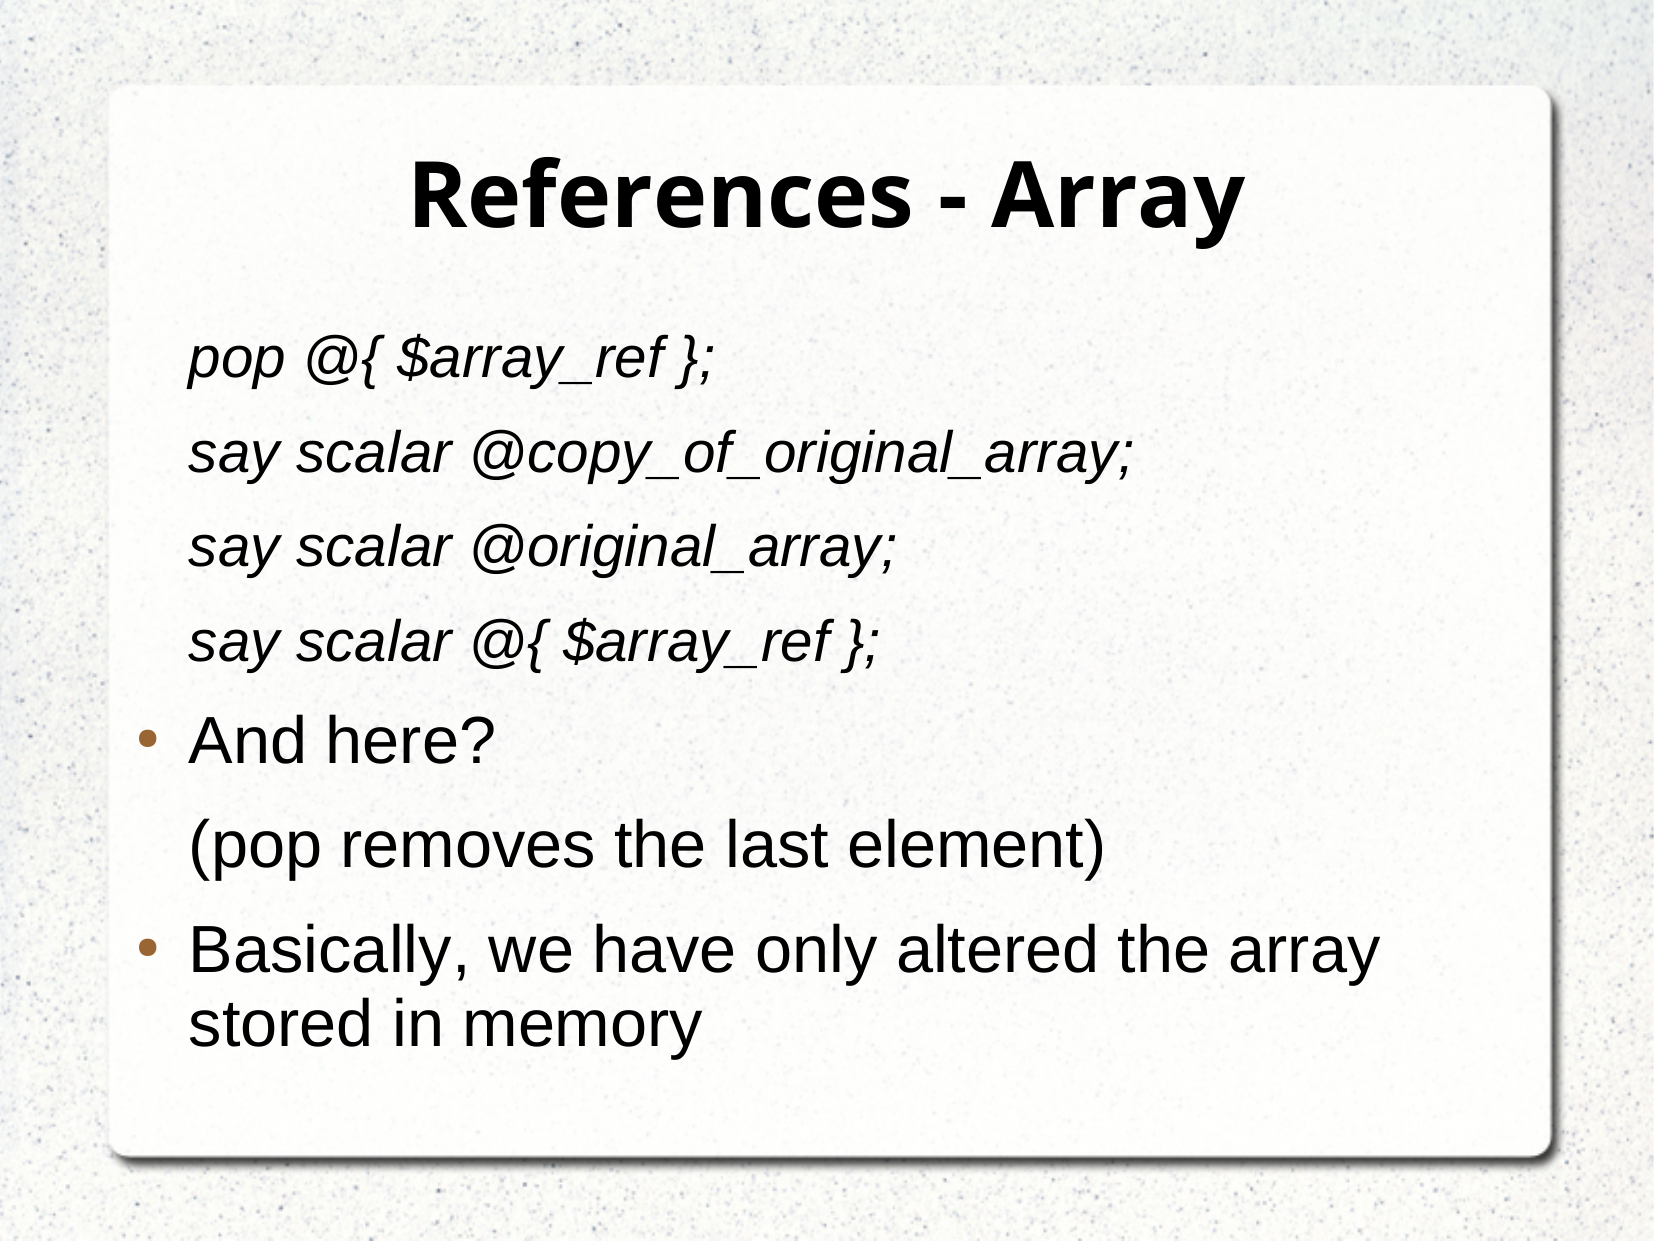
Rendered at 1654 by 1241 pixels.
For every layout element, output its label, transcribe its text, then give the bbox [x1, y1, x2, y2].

title References - Array [118, 88, 1536, 296]
list pop @{ $array_ref }; say scalar @copy_of_original_array; say scalar @original_array; say scalar @{ $array_ref }; And here? (pop removes the last element) Basically, we have only altered the array stored in memory [118, 324, 1506, 1155]
picture [0, 0, 1654, 1241]
